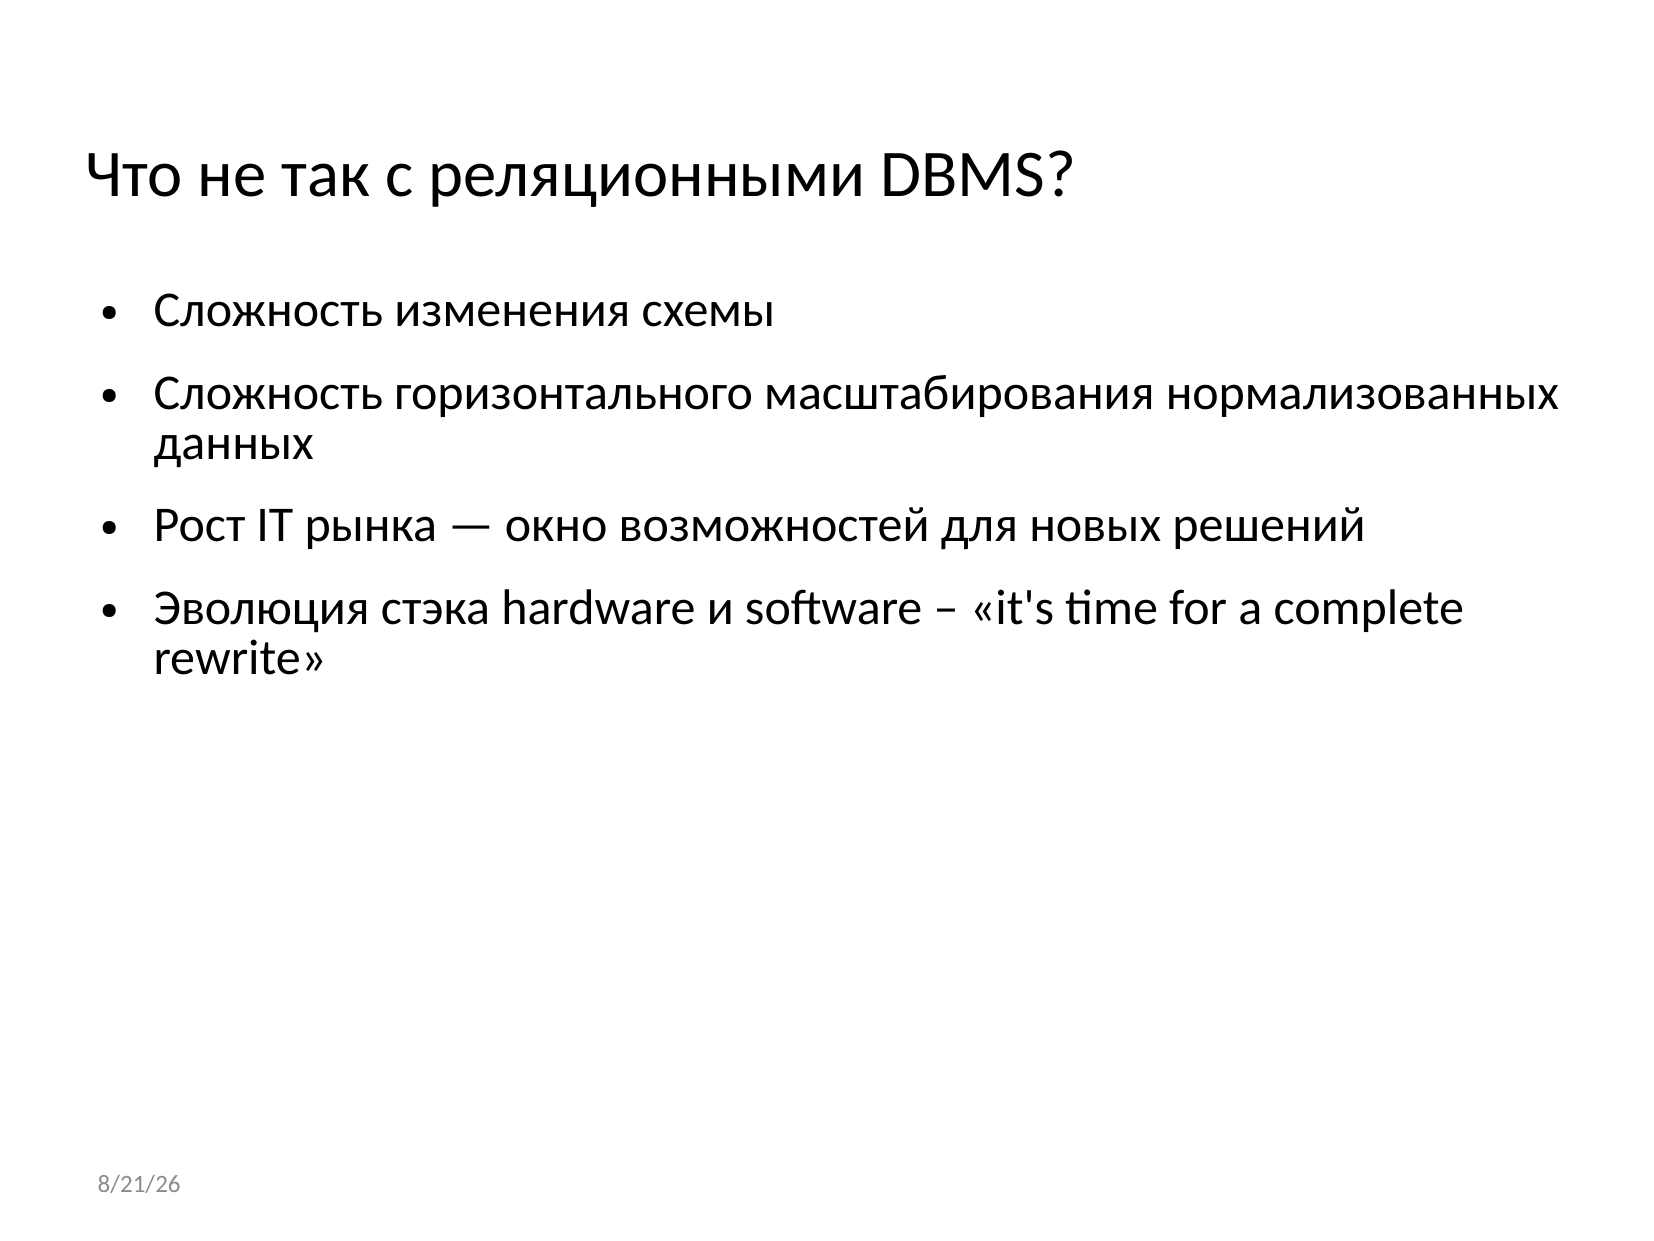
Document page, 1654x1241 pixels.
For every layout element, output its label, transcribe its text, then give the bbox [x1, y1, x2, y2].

list Сложность изменения схемы Сложность горизонтального масштабирования нормализованных данных Рост IT рынка — окно возможностей для новых решений Эволюция стэка hardware и software – «it's time for a complete rewrite» [82, 289, 1571, 1108]
title Что не так с реляционными DBMS? [85, 66, 1654, 295]
